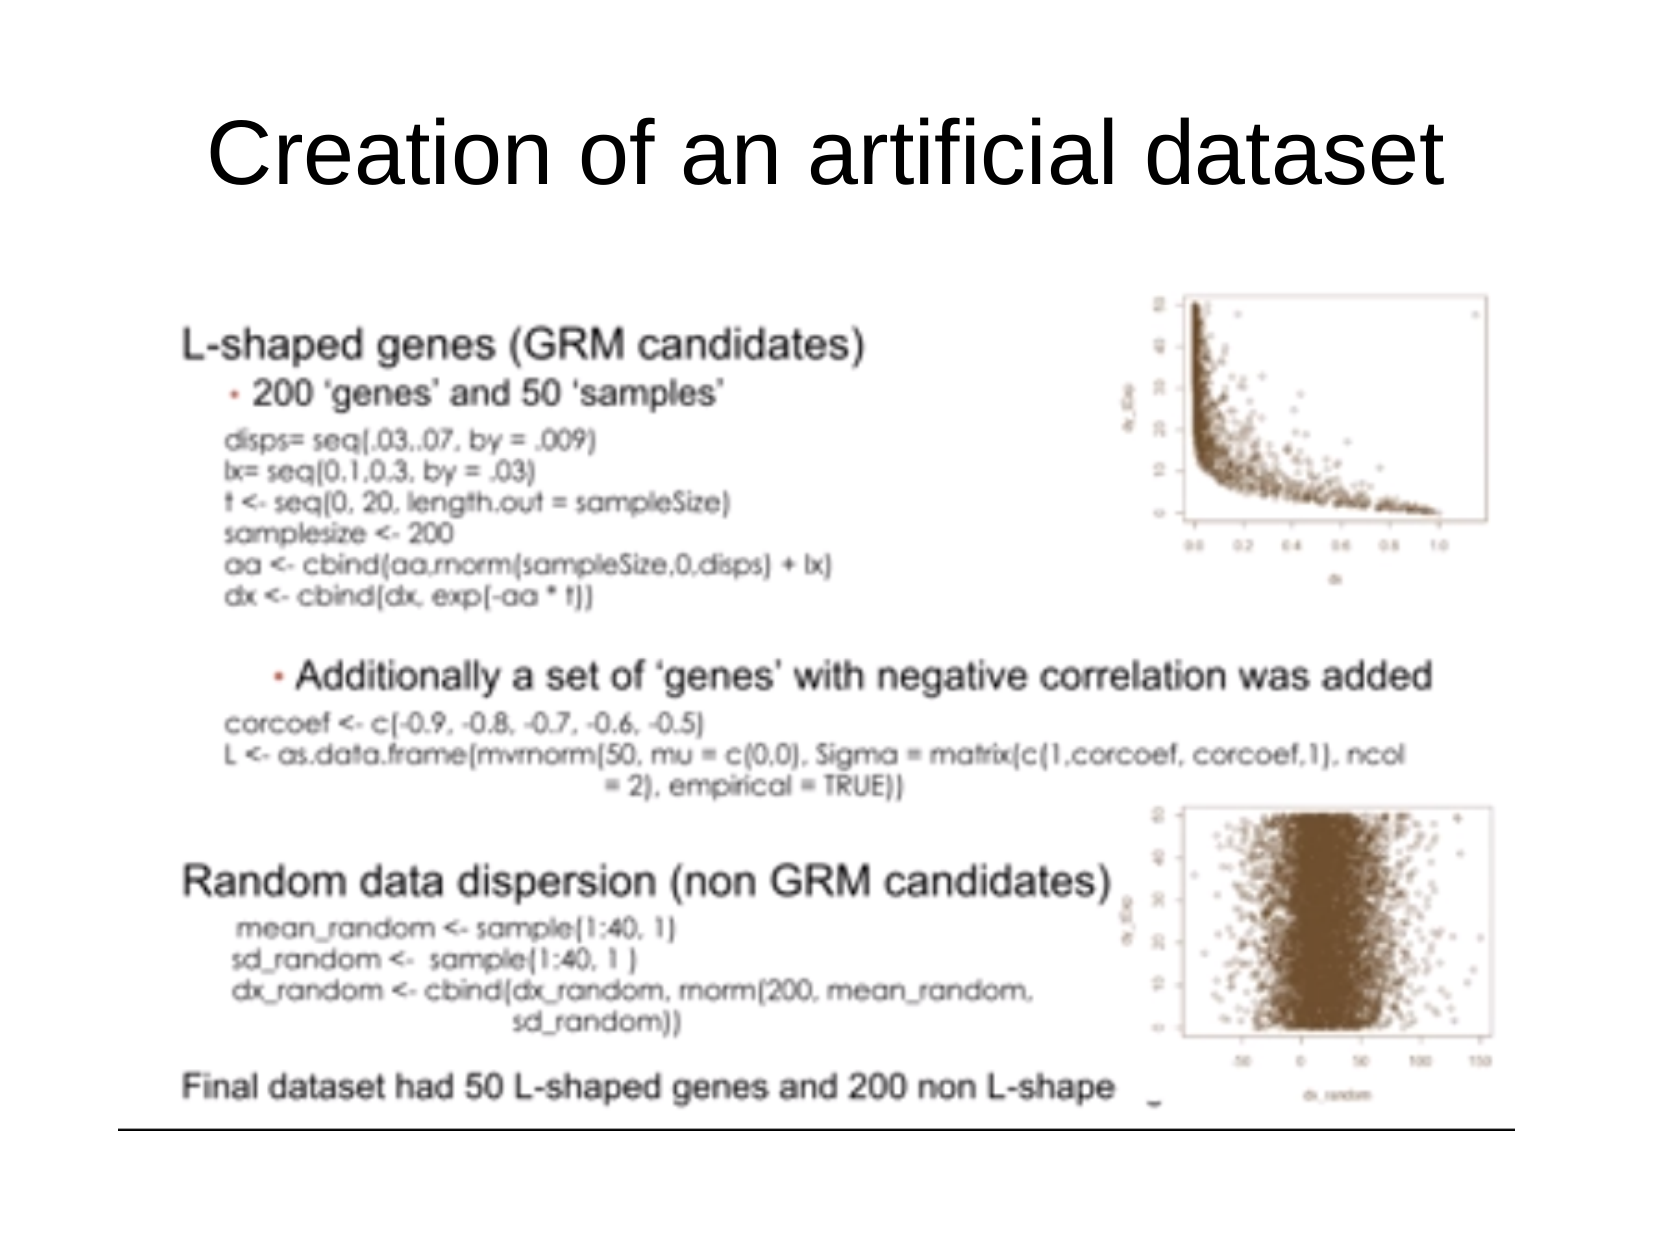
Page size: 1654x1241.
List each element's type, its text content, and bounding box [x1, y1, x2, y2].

title Creation of an artificial dataset [82, 49, 1571, 257]
picture [118, 283, 1515, 1131]
